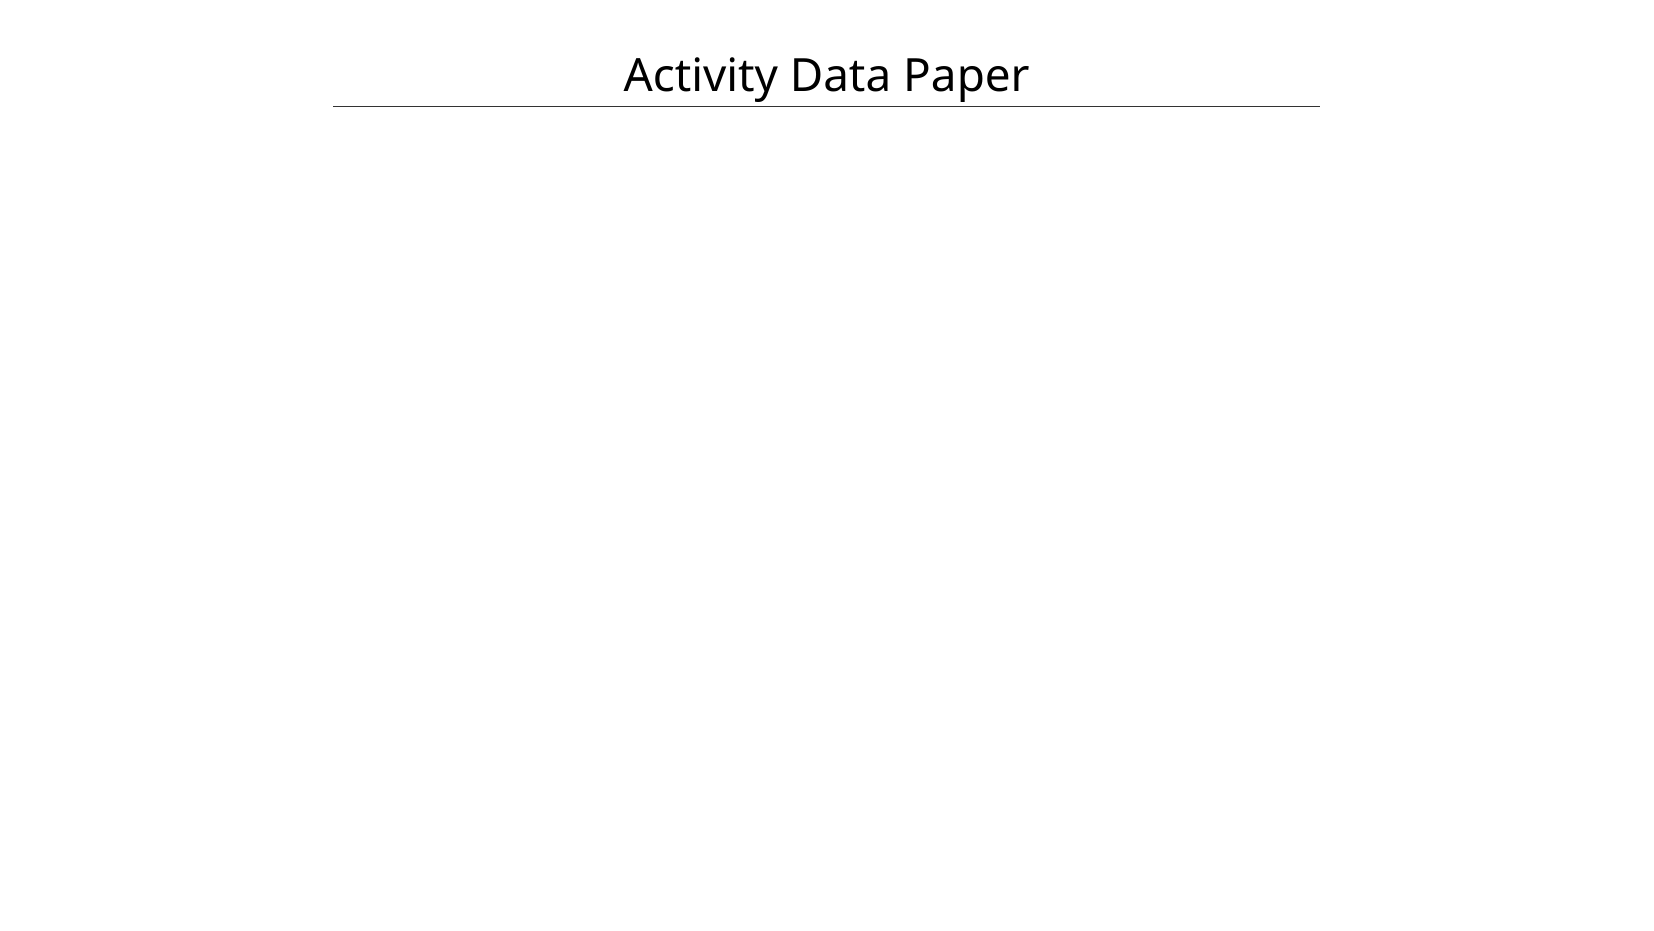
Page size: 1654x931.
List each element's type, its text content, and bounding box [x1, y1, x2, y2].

text_box Activity Data Paper [543, 35, 1111, 97]
